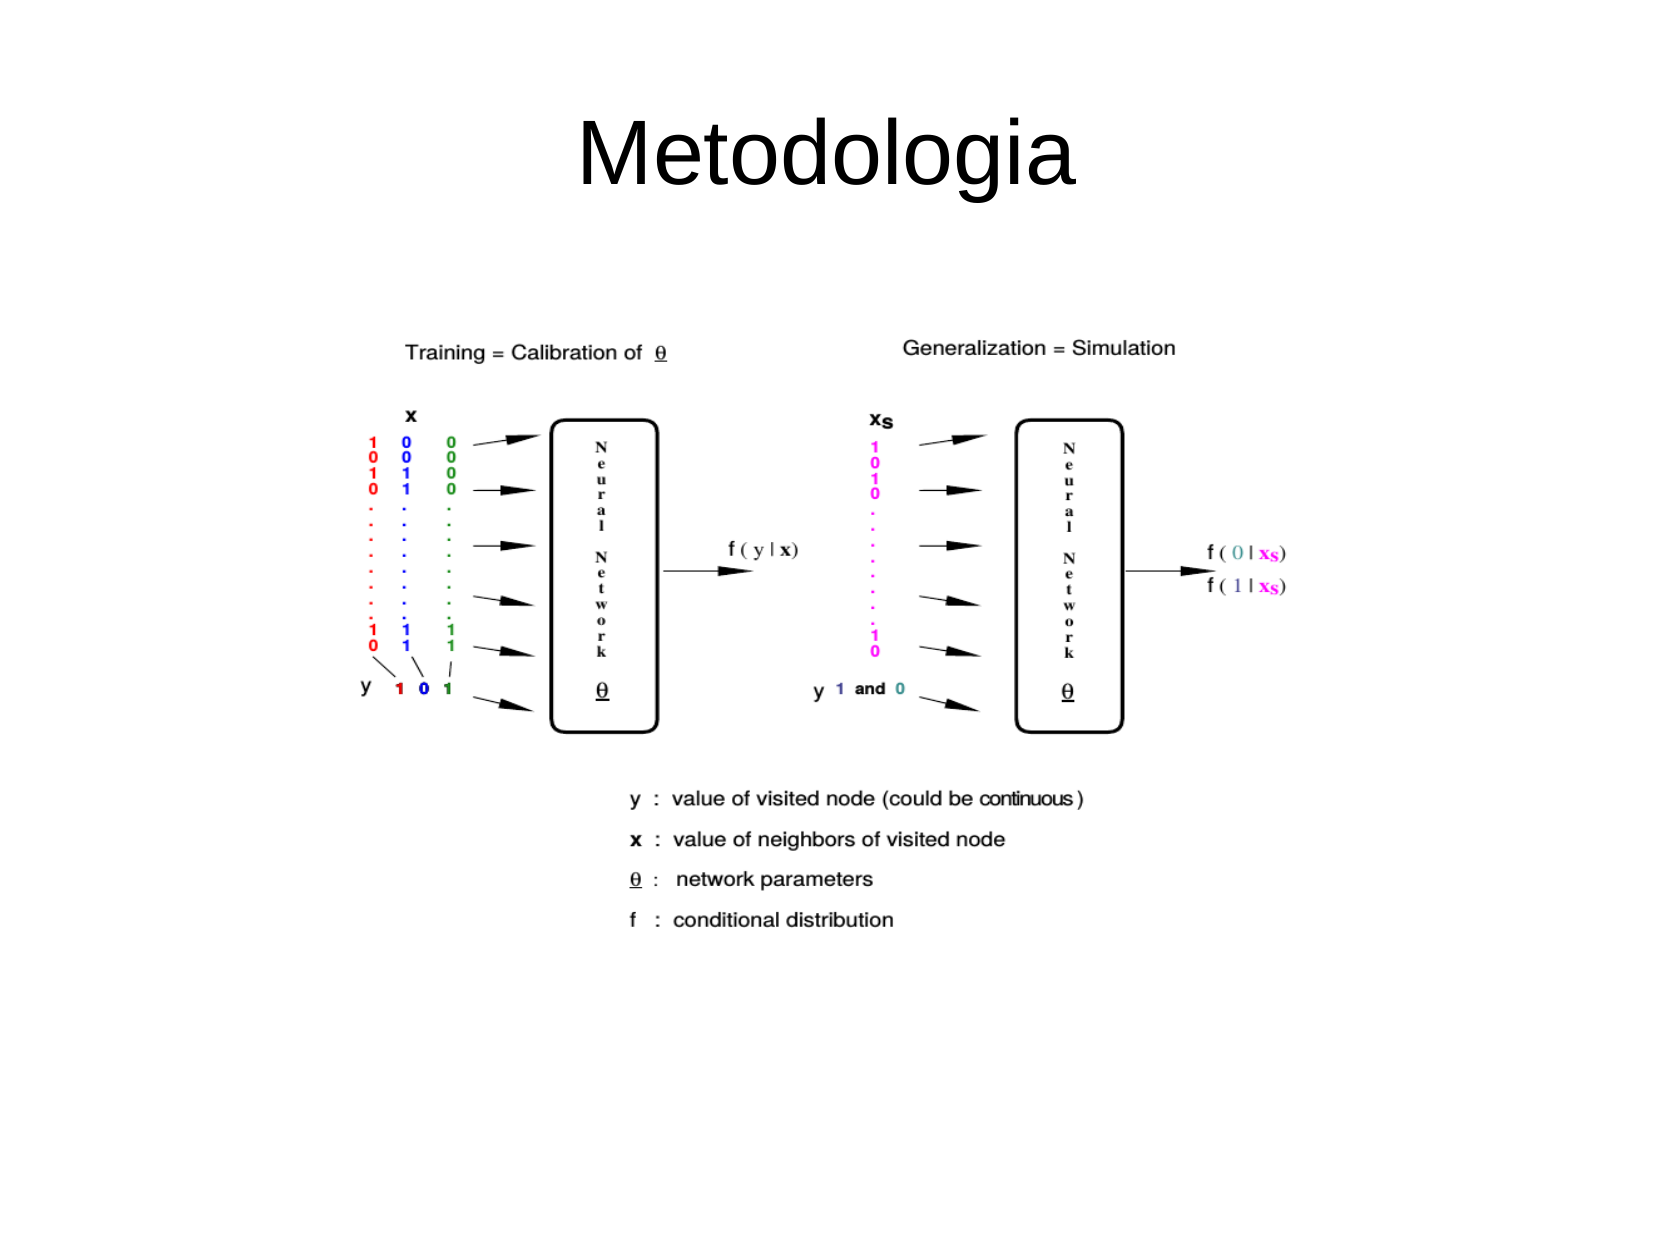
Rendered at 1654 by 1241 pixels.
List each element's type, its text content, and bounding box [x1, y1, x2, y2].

picture [349, 330, 1305, 945]
title Metodologia [82, 49, 1571, 257]
